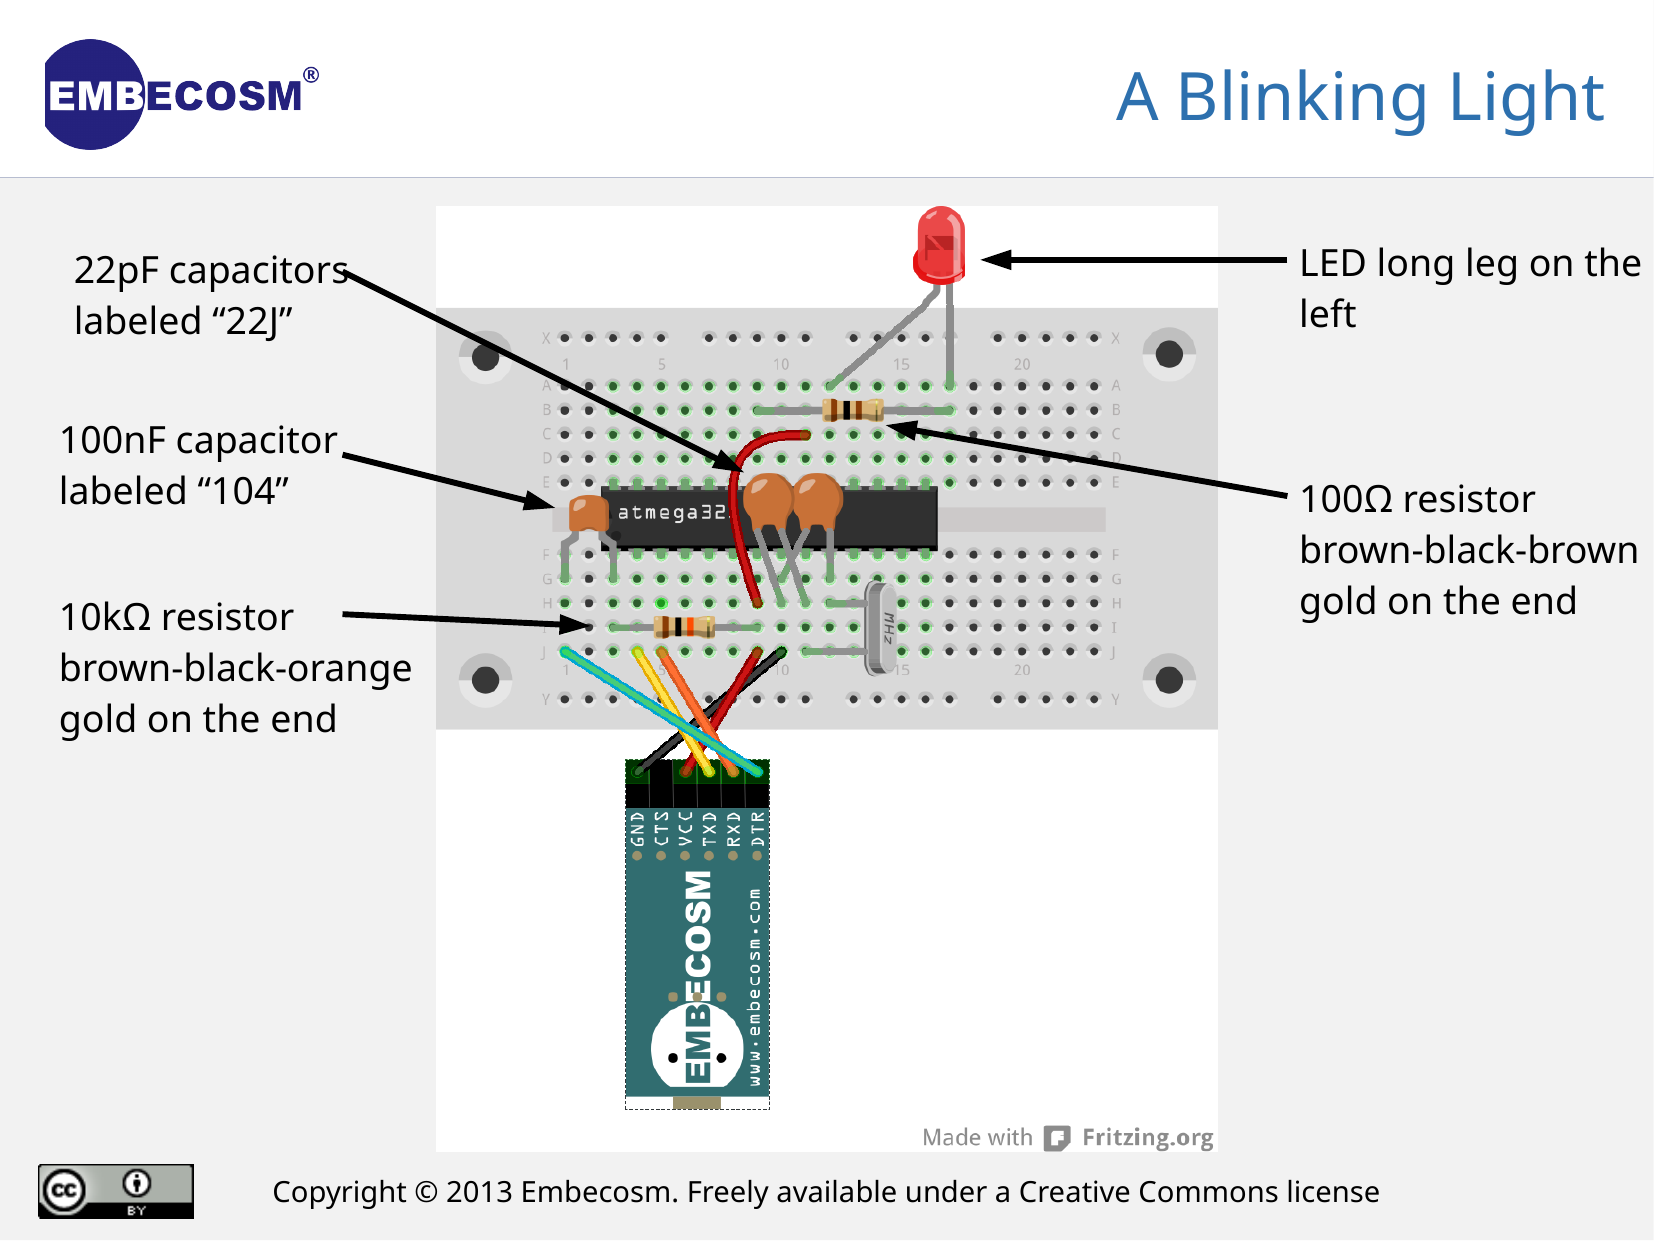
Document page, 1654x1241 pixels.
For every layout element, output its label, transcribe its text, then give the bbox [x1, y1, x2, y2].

picture [45, 39, 319, 150]
text_box 100nF capacitor labeled “104” [59, 413, 414, 511]
text_box 22pF capacitors labeled “22J” [59, 236, 414, 349]
title A Blinking Light [330, 23, 1607, 166]
text_box 100Ω resistor brown-black-brown gold on the end [1299, 472, 1654, 619]
text_box LED long leg on the left [1299, 236, 1654, 383]
picture [38, 1164, 194, 1219]
picture [436, 206, 1218, 1152]
text_box 10kΩ resistor brown-black-orange gold on the end [59, 590, 414, 737]
